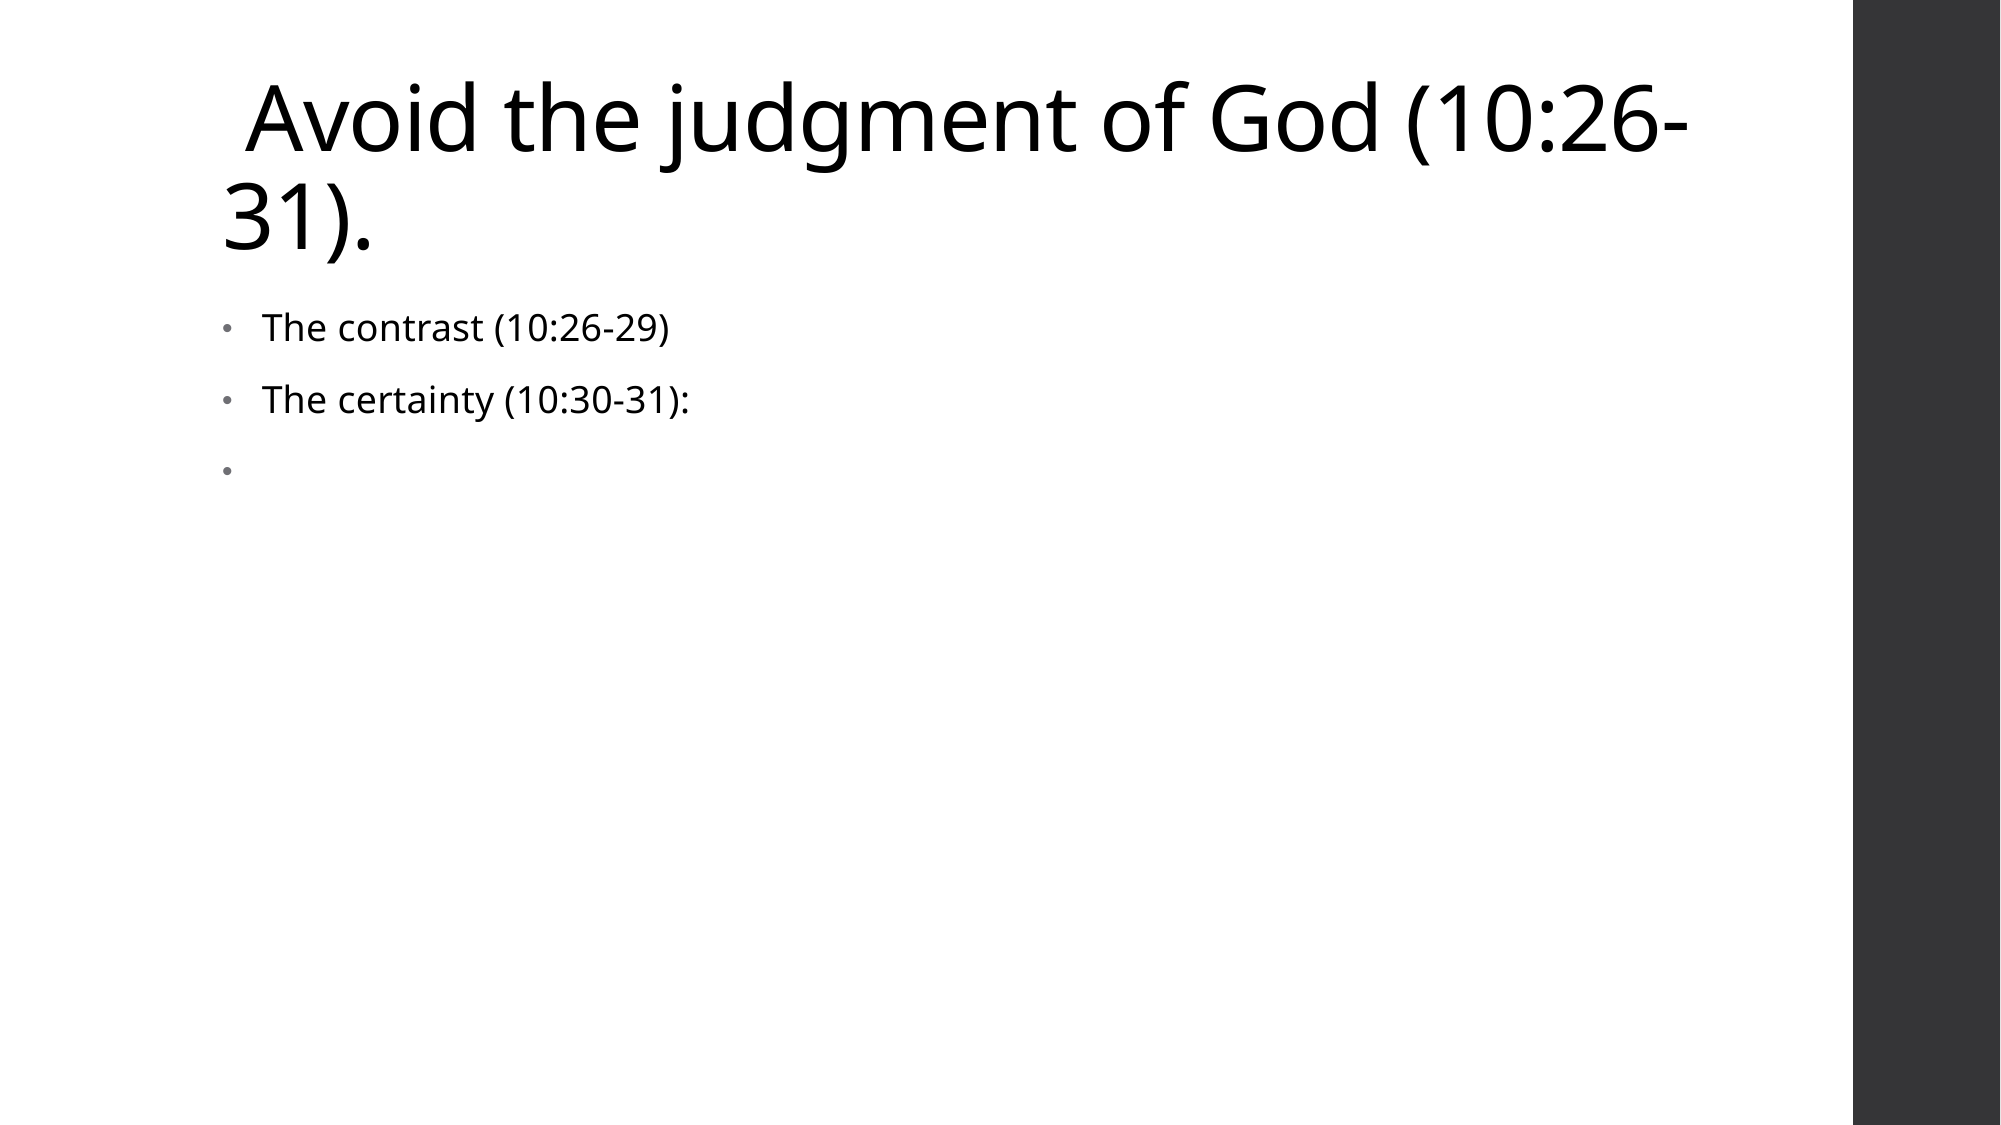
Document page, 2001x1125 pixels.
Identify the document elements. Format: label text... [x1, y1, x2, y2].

title Avoid the judgment of God (10:26-31). [206, 60, 1797, 278]
list The contrast (10:26-29) The certainty (10:30-31): [206, 299, 1617, 1014]
